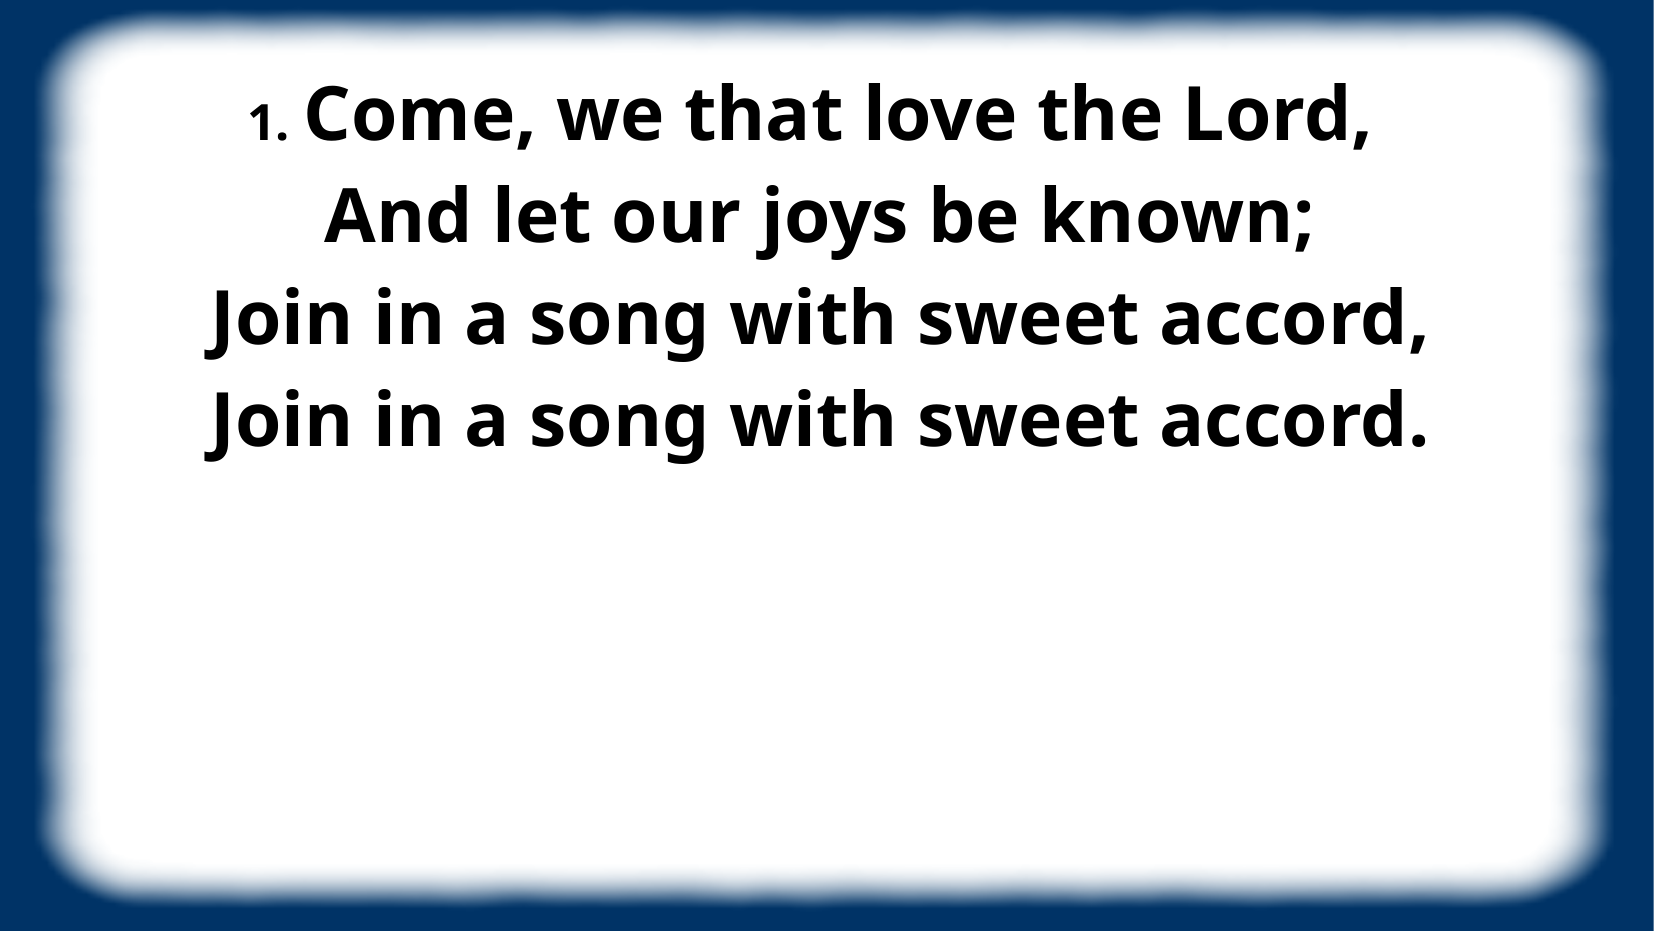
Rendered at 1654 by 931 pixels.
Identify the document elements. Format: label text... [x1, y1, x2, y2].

title 1. Come, we that love the Lord, And let our joys be known; Join in a song with sweet accord, Join in a song with sweet accord. [126, 59, 1516, 496]
picture [0, 0, 1654, 931]
